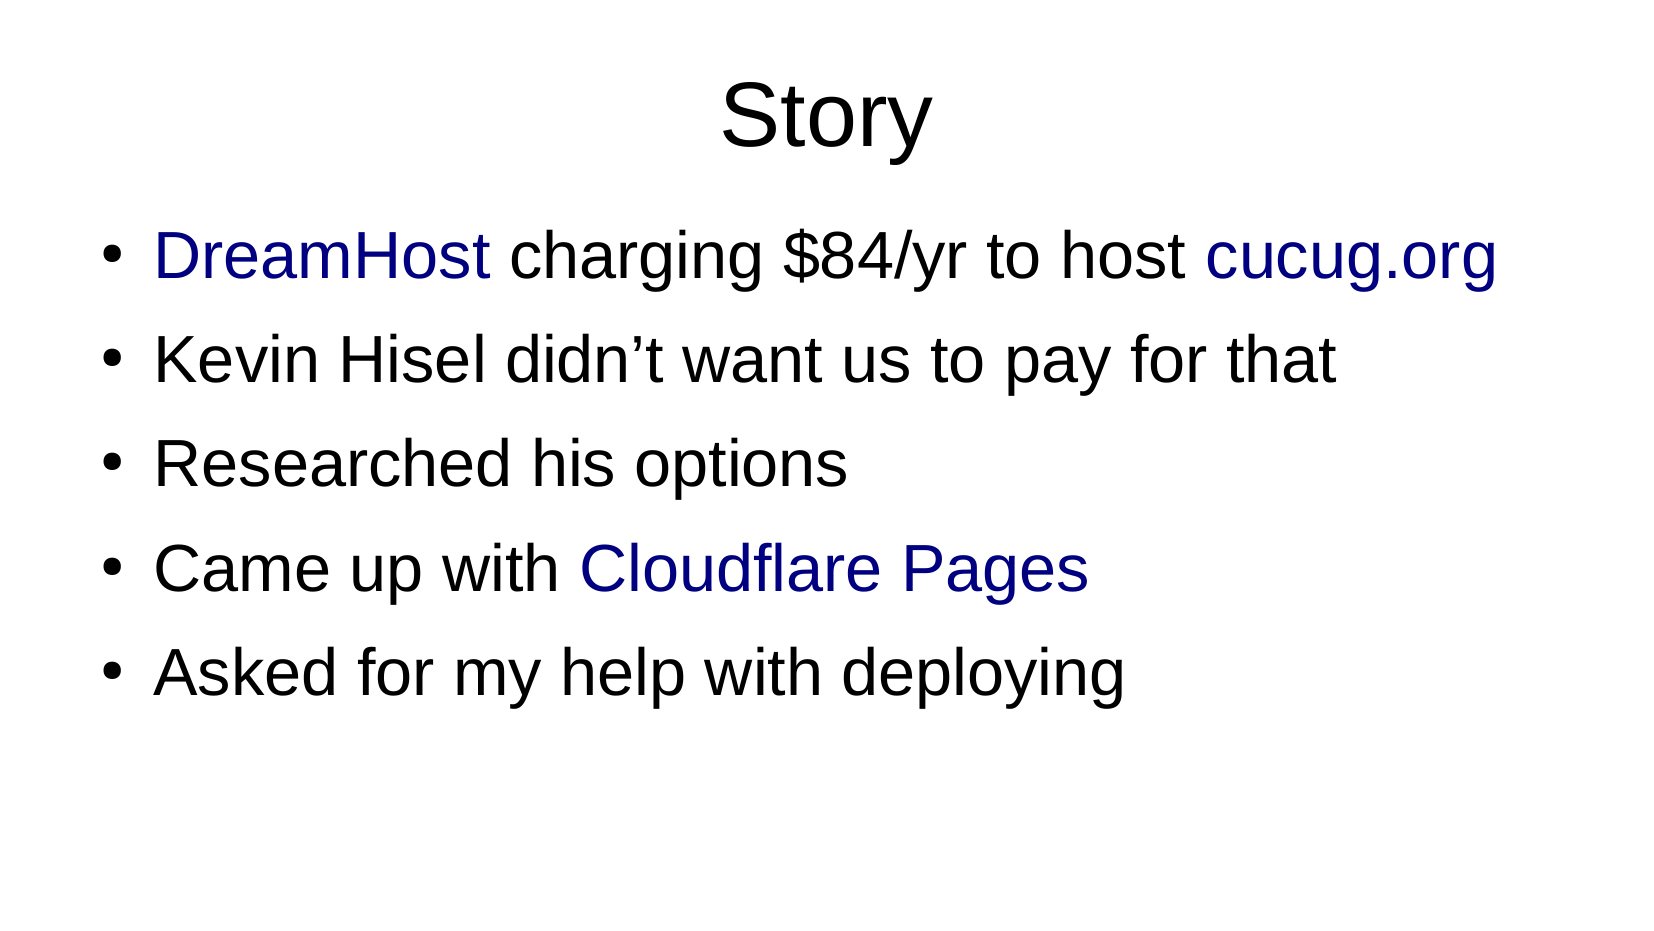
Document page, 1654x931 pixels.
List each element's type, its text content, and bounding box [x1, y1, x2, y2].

title Story [82, 37, 1571, 193]
list DreamHost charging $84/yr to host cucug.org Kevin Hisel didn’t want us to pay for that Researched his options Came up with Cloudflare Pages Asked for my help with deploying [82, 217, 1571, 758]
